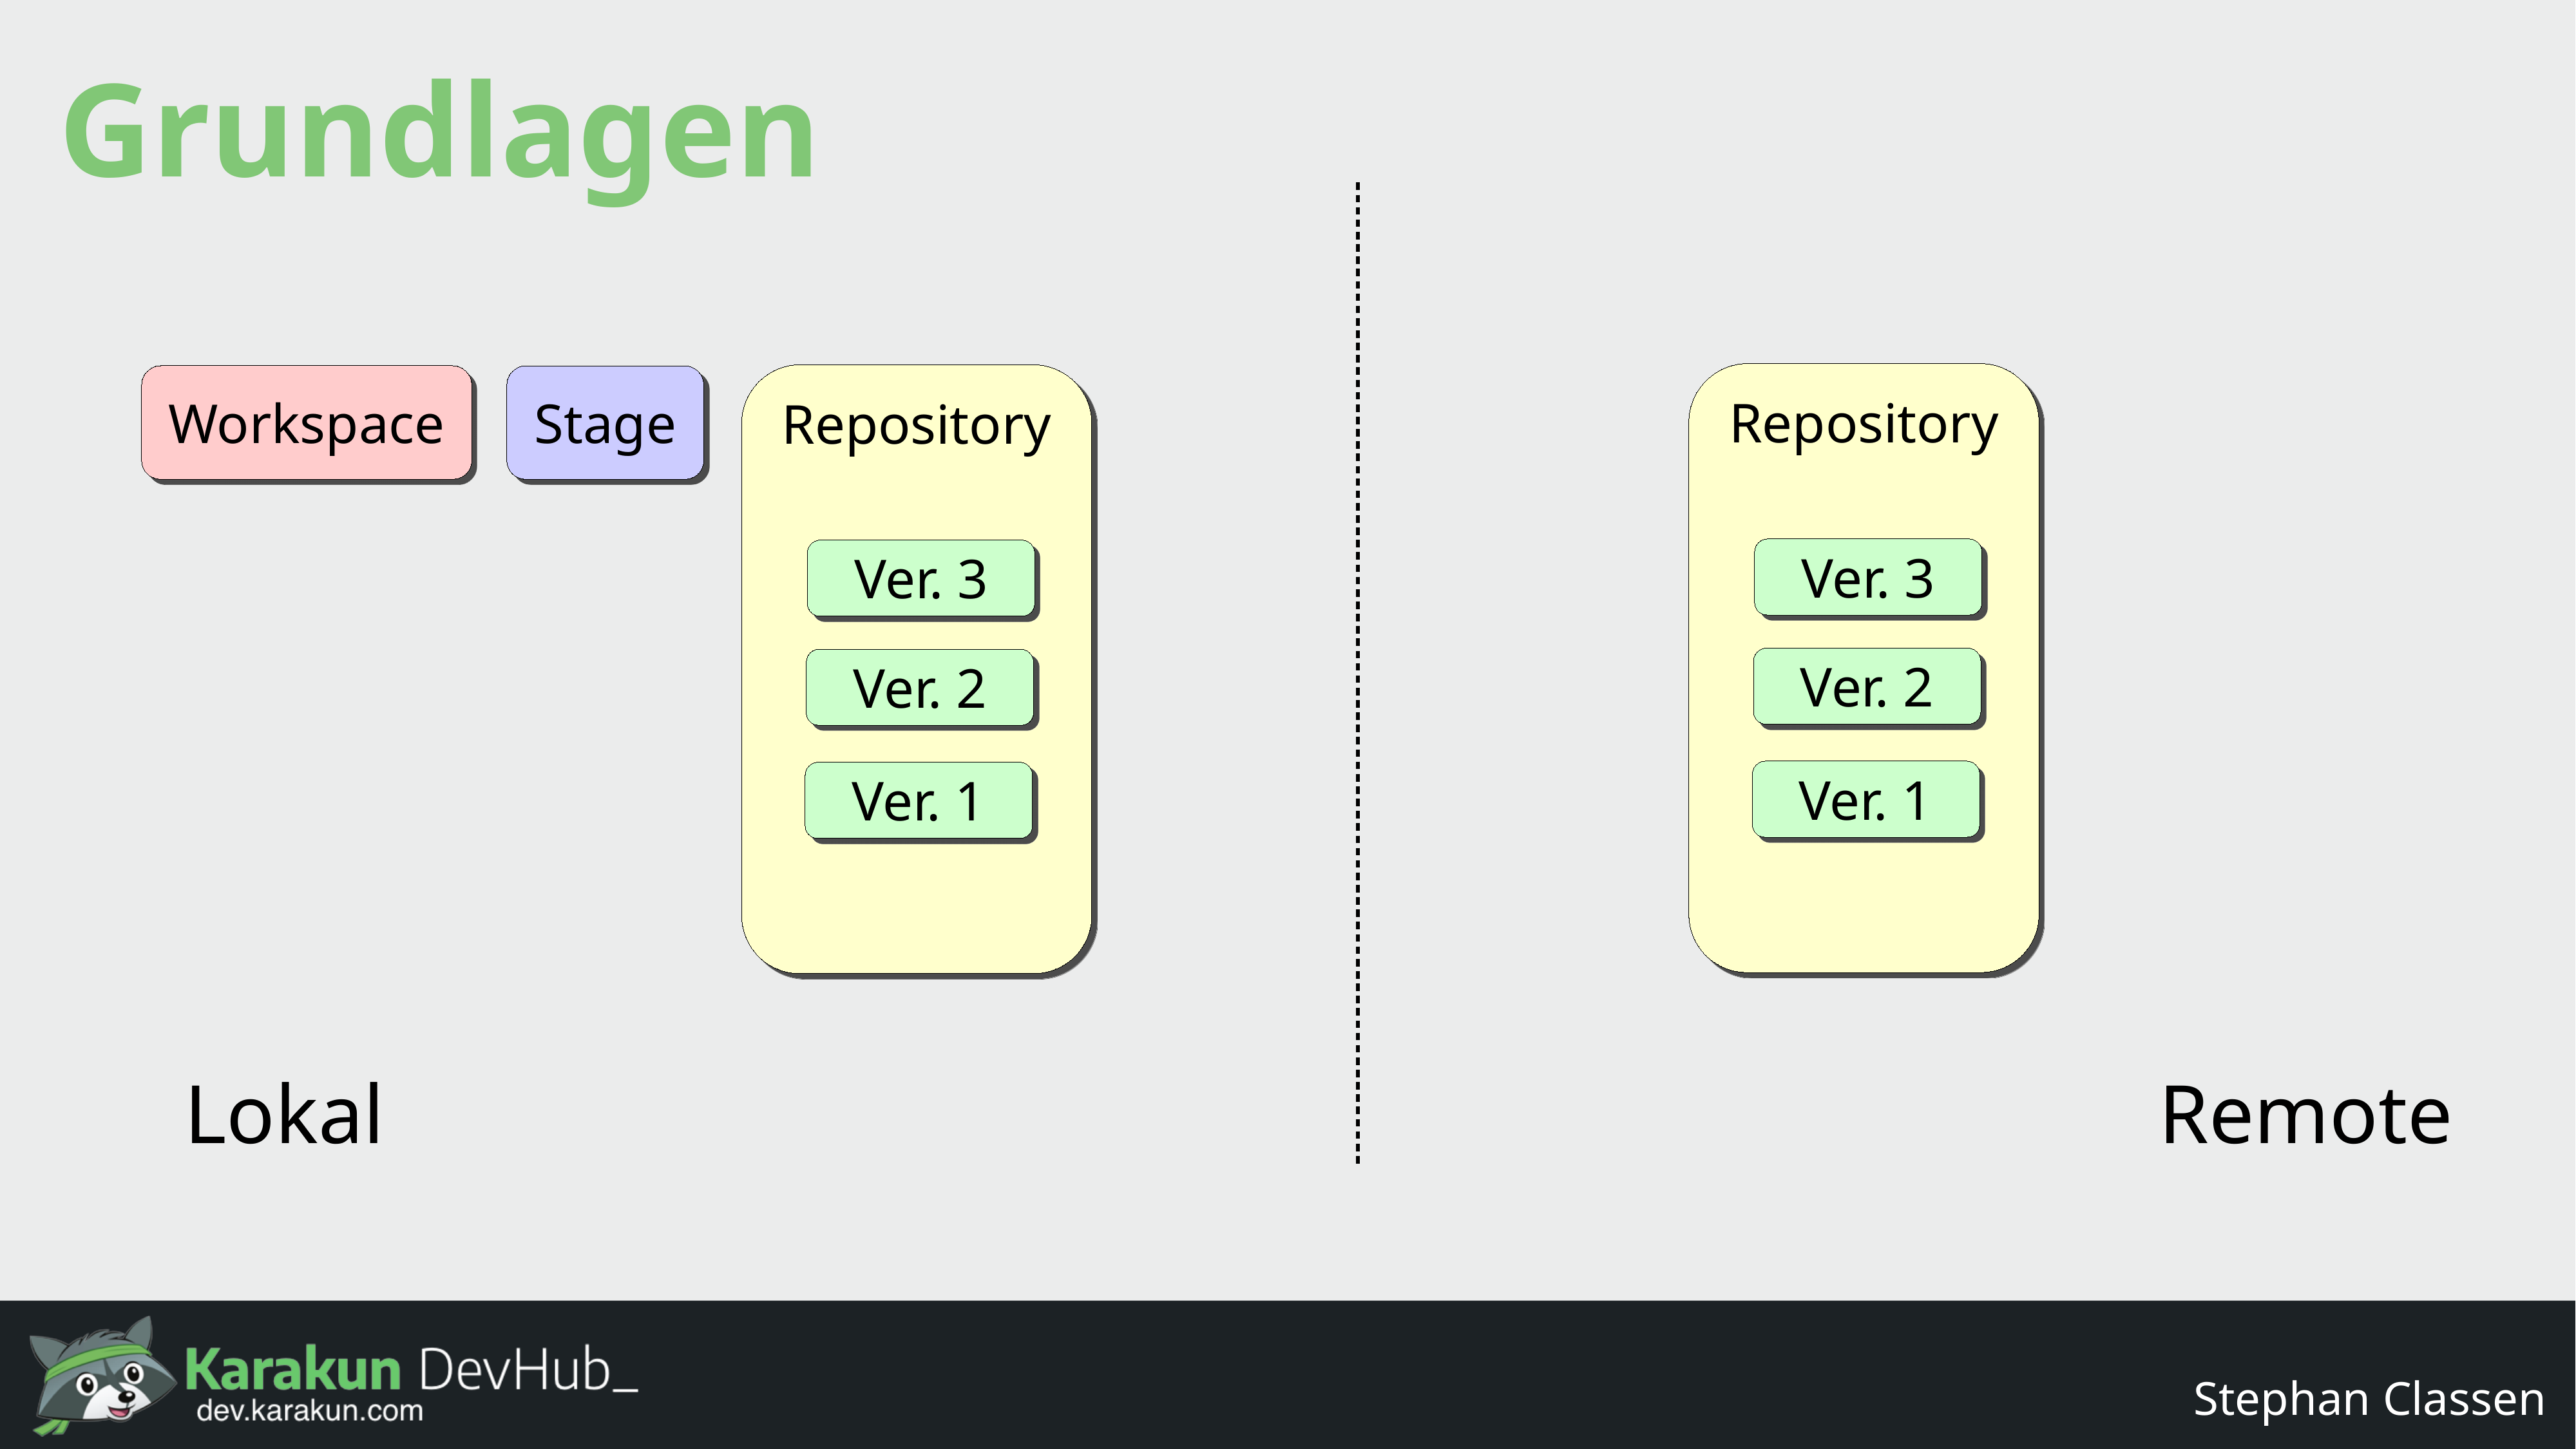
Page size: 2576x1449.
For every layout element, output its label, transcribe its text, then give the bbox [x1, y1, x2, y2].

text_box Ver. 3 [1754, 538, 1982, 616]
text_box Ver. 1 [1752, 761, 1980, 838]
text_box Repository [741, 365, 1092, 974]
picture [30, 1316, 647, 1437]
text_box Workspace [141, 365, 472, 480]
text_box Ver. 2 [1753, 648, 1981, 724]
text_box Stage [506, 366, 704, 480]
text_box Repository [1688, 363, 2039, 973]
text_box Stephan Classen [1795, 1361, 2557, 1434]
text_box [0, 1300, 2575, 1449]
text_box Ver. 3 [807, 540, 1035, 616]
text_box Ver. 2 [806, 649, 1034, 726]
text_box Remote [2149, 1052, 2461, 1171]
text_box Ver. 1 [805, 762, 1033, 838]
text_box Grundlagen [49, 34, 2523, 205]
text_box Lokal [175, 1052, 392, 1171]
